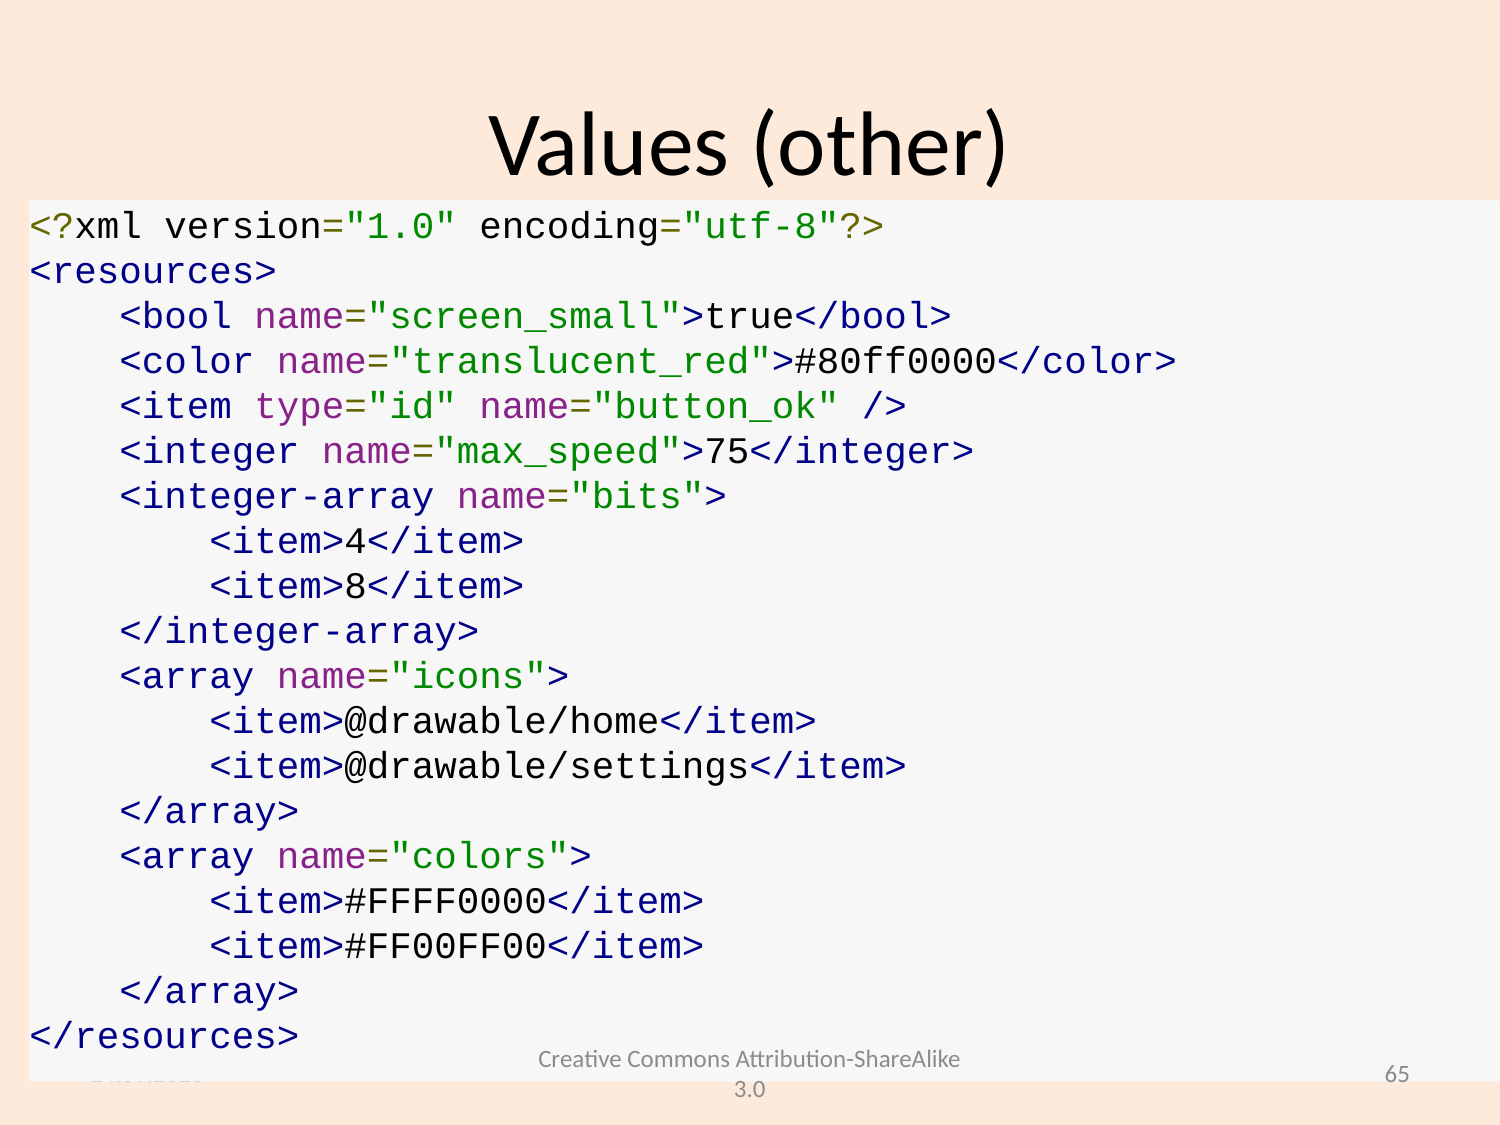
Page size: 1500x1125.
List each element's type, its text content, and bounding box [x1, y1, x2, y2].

slide_number <number> [1074, 1042, 1425, 1103]
text_box <?xml version="1.0" encoding="utf-8"?> <resources> <bool name="screen_small">true</bool> <color name="translucent_red">#80ff0000</color> <item type="id" name="button_ok" /> <integer name="max_speed">75</integer> <integer-array name="bits"> <item>4</item> <item>8</item> </integer-array> <array name="icons"> <item>@drawable/home</item> <item>@drawable/settings</item> </array> <array name="colors"> <item>#FFFF0000</item> <item>#FF00FF00</item> </array> </resources> [29, 200, 1500, 1082]
footer Creative Commons Attribution-ShareAlike 3.0 [512, 1042, 988, 1103]
title Values (other) [75, 45, 1425, 233]
